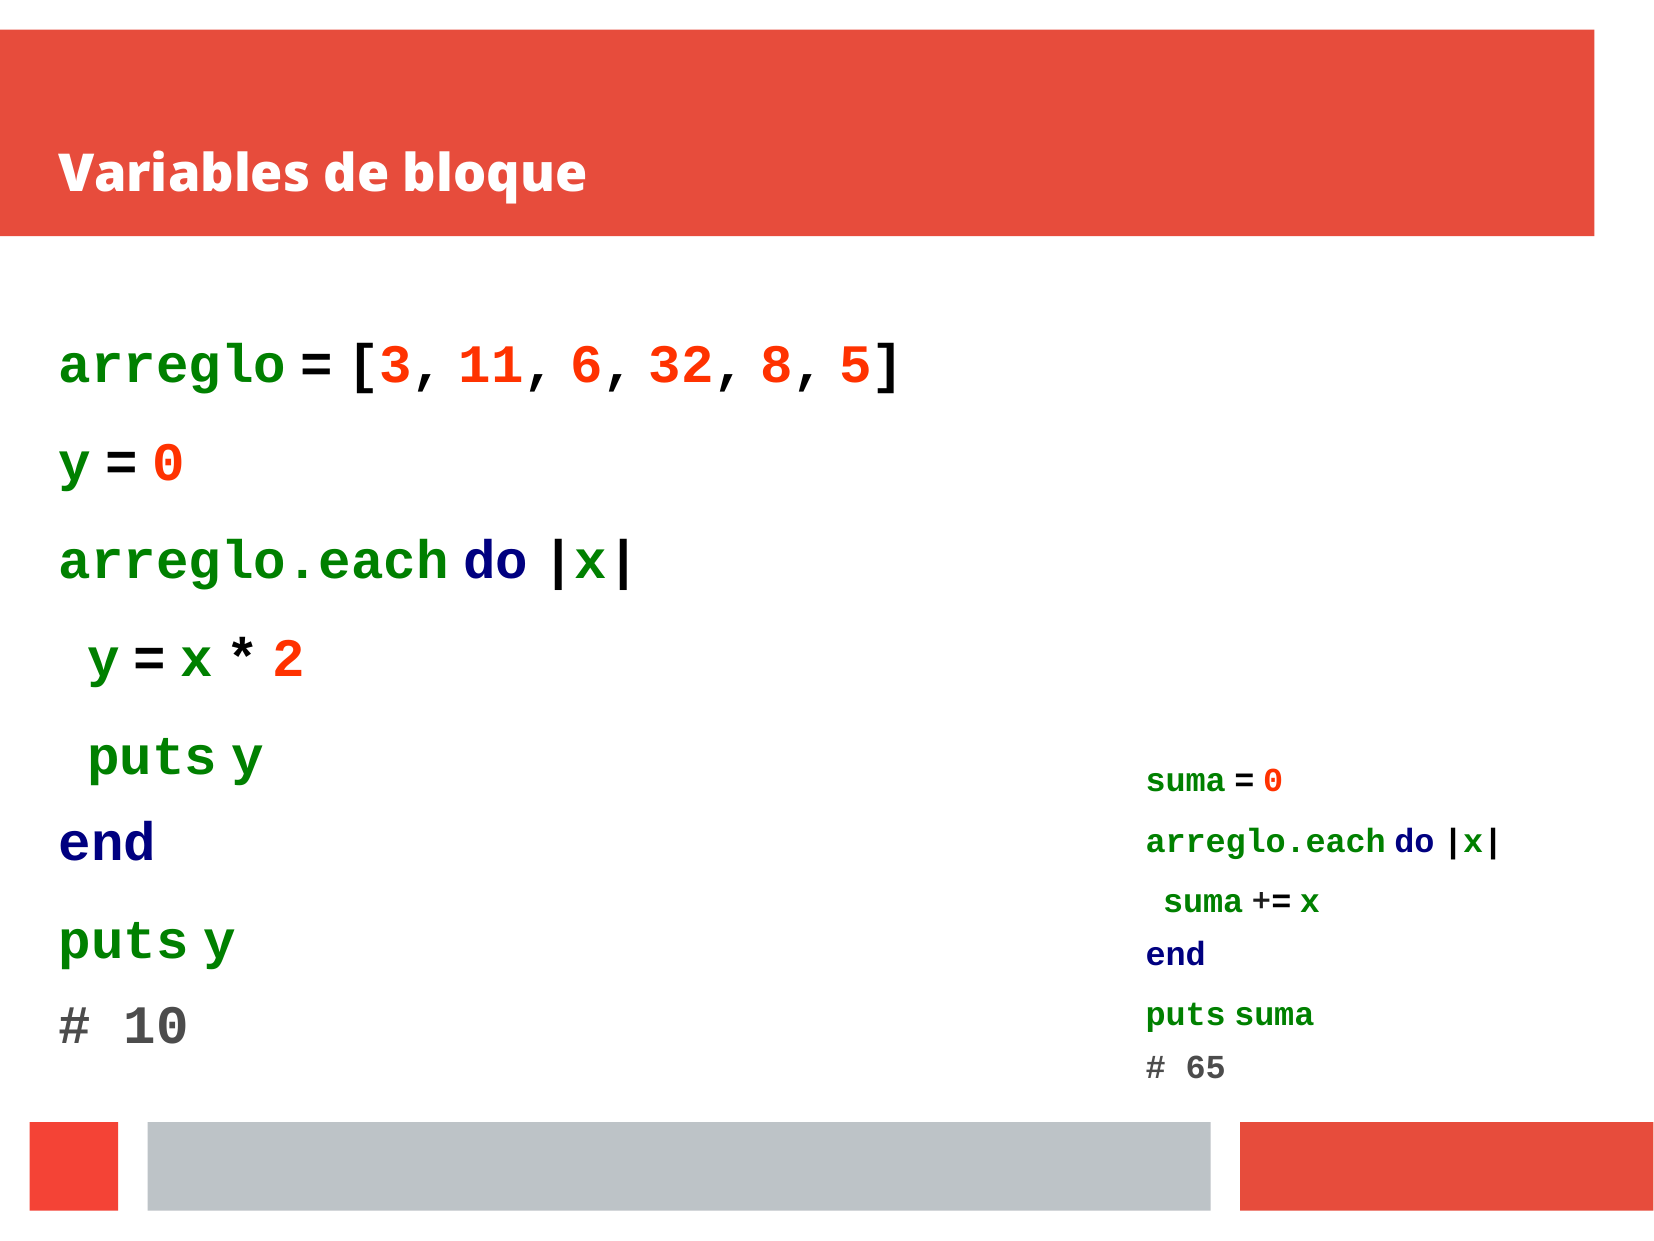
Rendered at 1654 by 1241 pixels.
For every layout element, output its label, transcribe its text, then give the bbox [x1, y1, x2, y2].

title Variables de bloque [59, 59, 1595, 207]
list suma = 0 arreglo.each do |x| suma += x end puts suma # 65 [1145, 755, 1566, 1093]
list arreglo = [3, 11, 6, 32, 8, 5] y = 0 arreglo.each do |x| y = x * 2 puts y end puts y # 10 [59, 324, 957, 1093]
